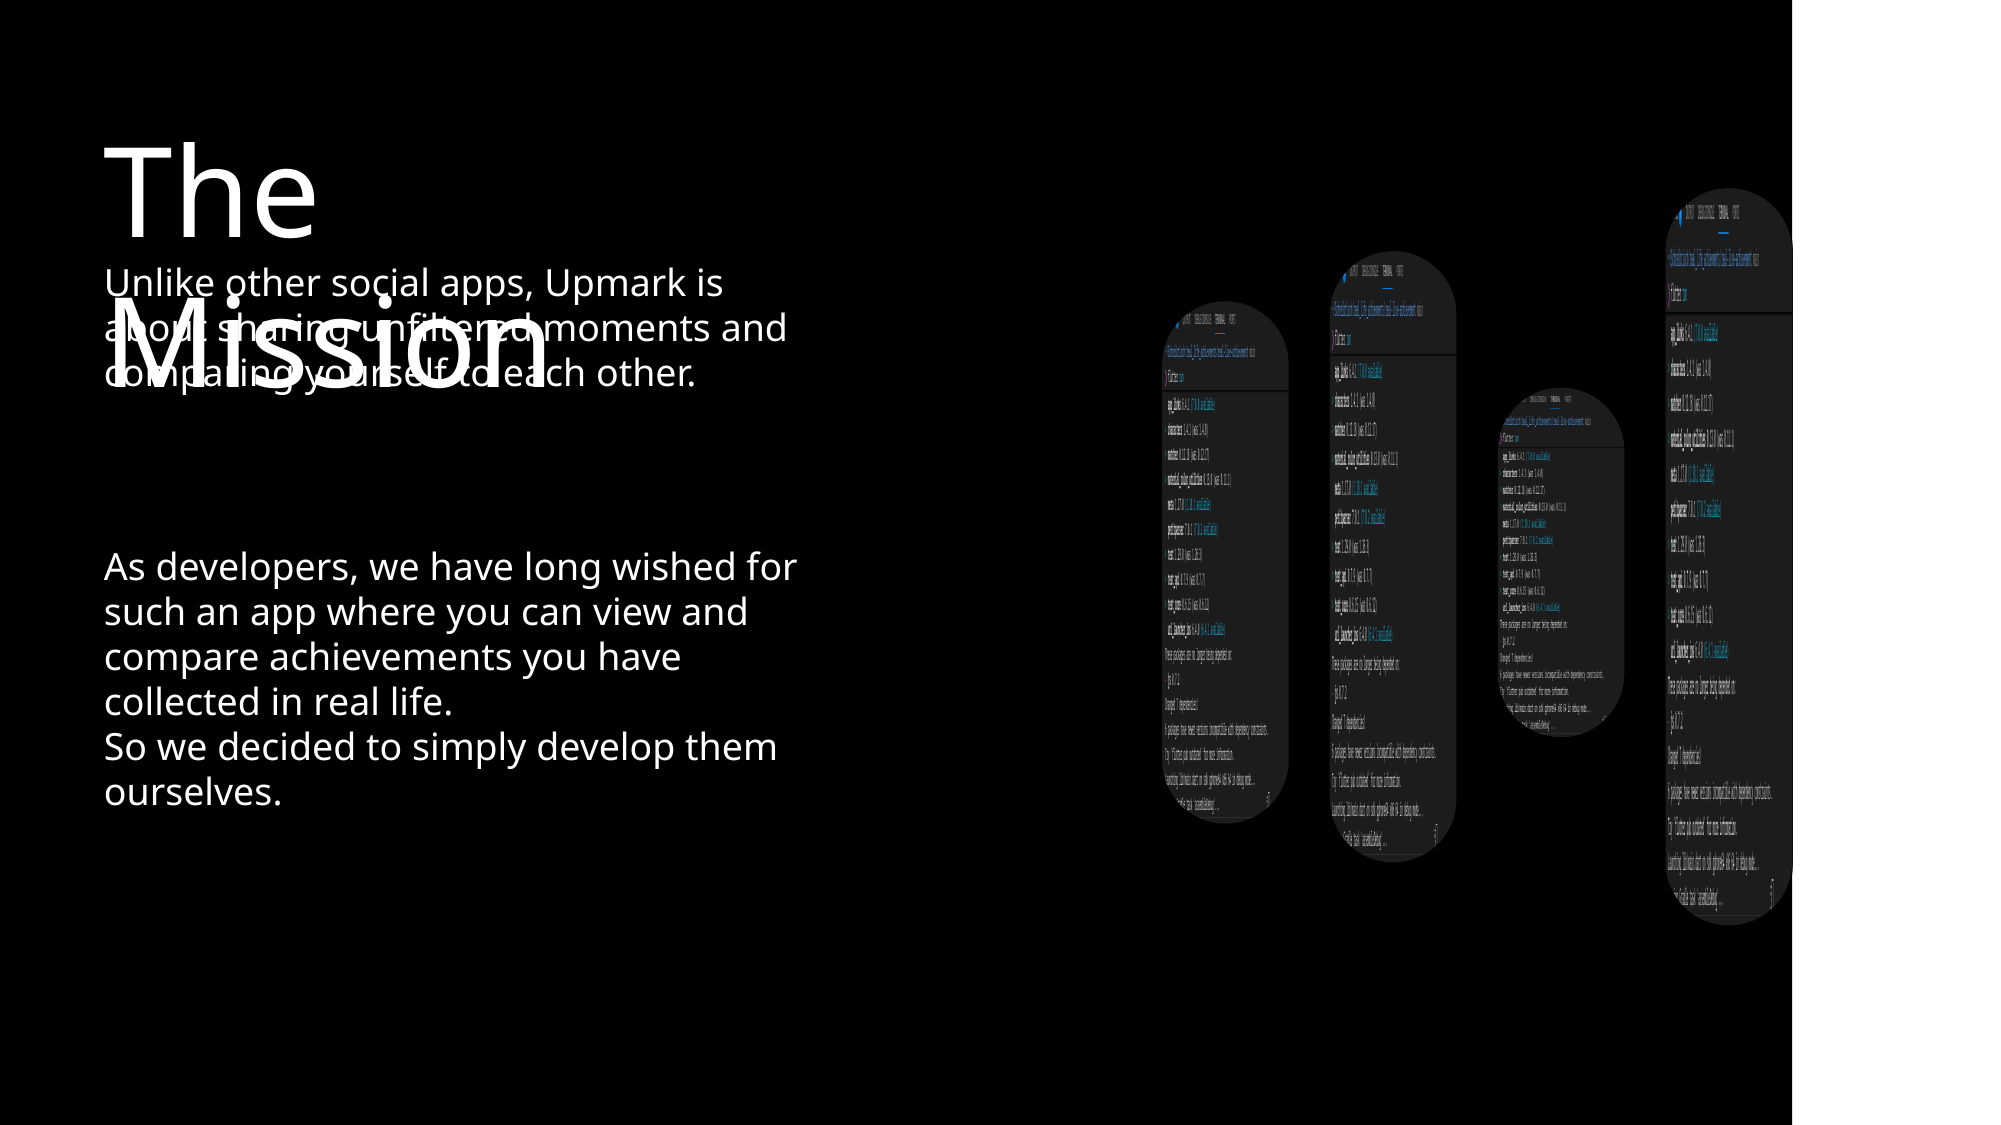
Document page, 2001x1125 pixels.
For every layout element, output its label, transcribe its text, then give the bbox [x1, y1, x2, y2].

text_box [0, 0, 1793, 1125]
text_box As developers, we have long wished for such an app where you can view and compare achievements you have collected in real life. So we decided to simply develop them ourselves. [89, 535, 838, 824]
text_box Unlike other social apps, Upmark is about sharing unfiltered moments and comparing yourself to each other. [89, 251, 838, 403]
text_box The Mission [89, 104, 753, 272]
